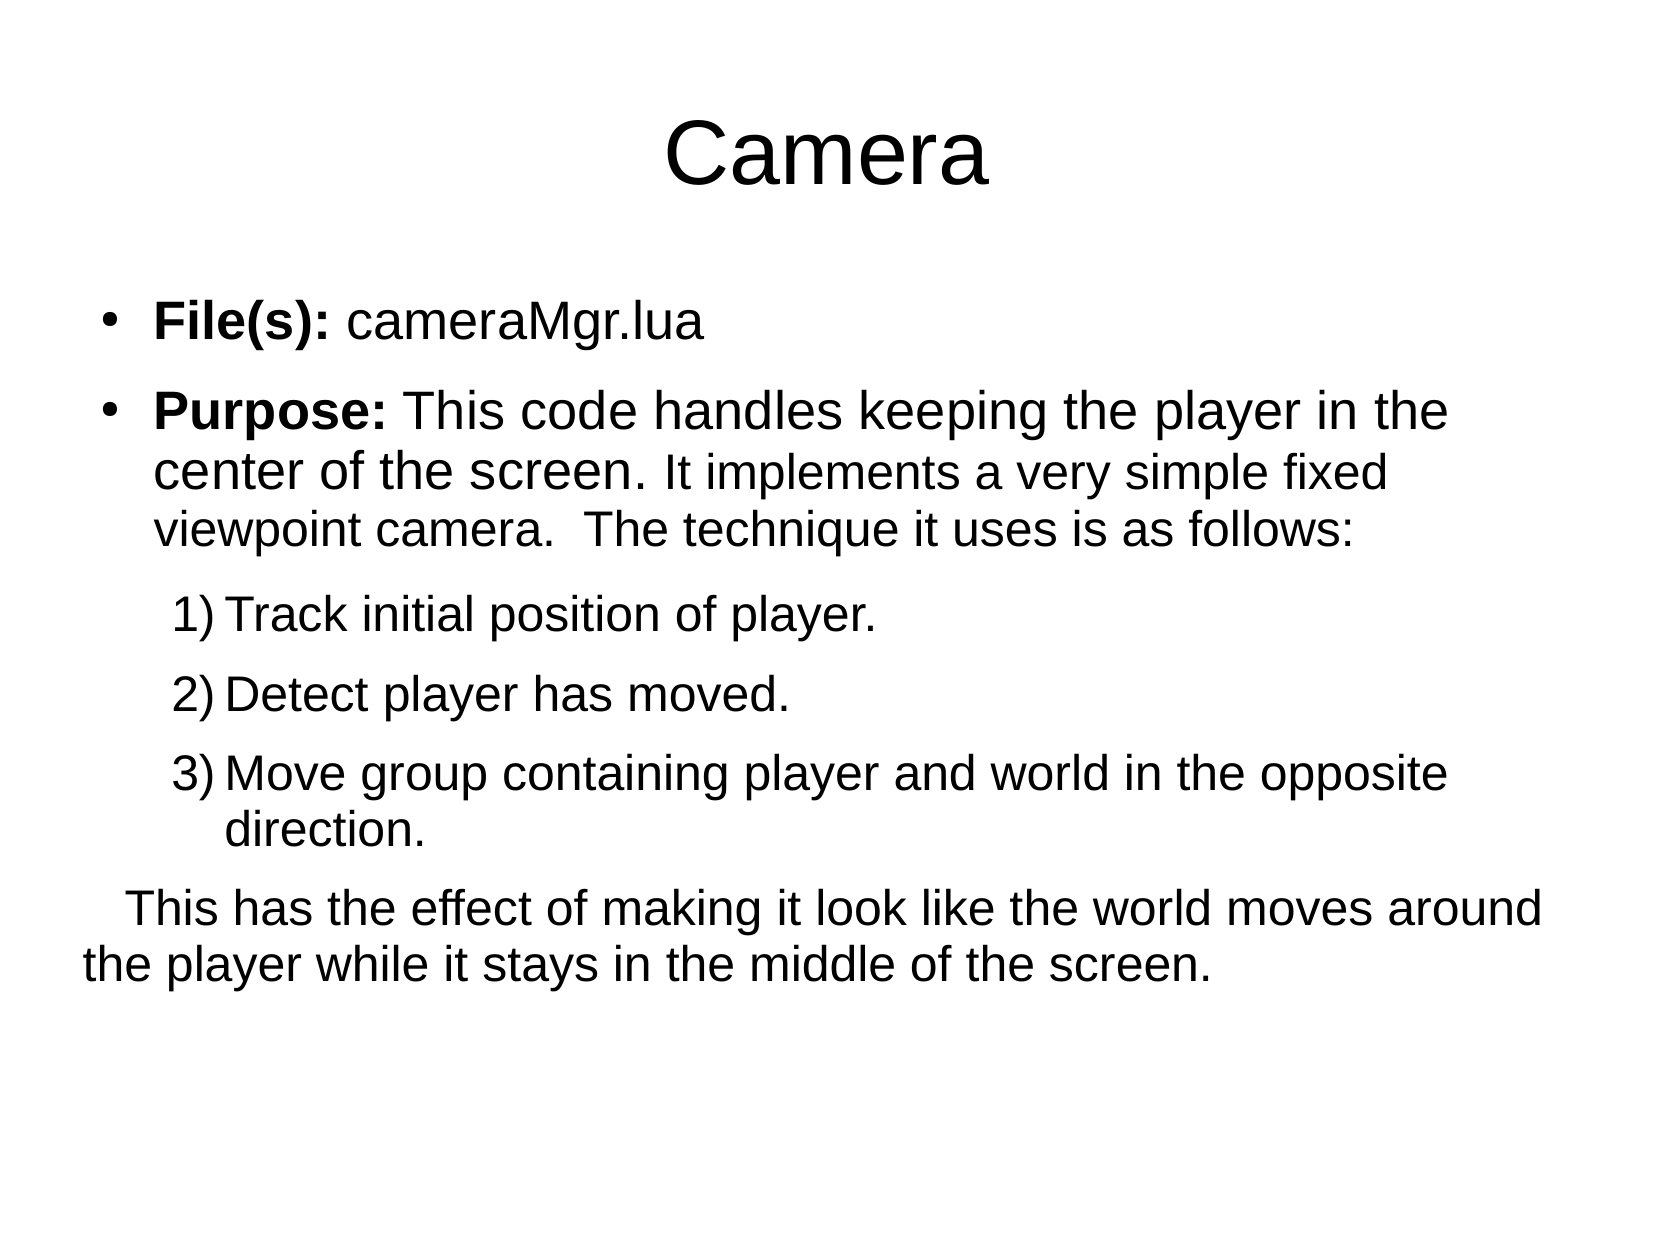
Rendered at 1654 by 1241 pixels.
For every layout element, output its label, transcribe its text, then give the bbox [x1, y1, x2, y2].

title Camera [82, 49, 1571, 257]
list File(s): cameraMgr.lua Purpose: This code handles keeping the player in the center of the screen. It implements a very simple fixed viewpoint camera. The technique it uses is as follows: Track initial position of player. Detect player has moved. Move group containing player and world in the opposite direction. This has the effect of making it look like the world moves around the player while it stays in the middle of the screen. [82, 290, 1571, 1109]
